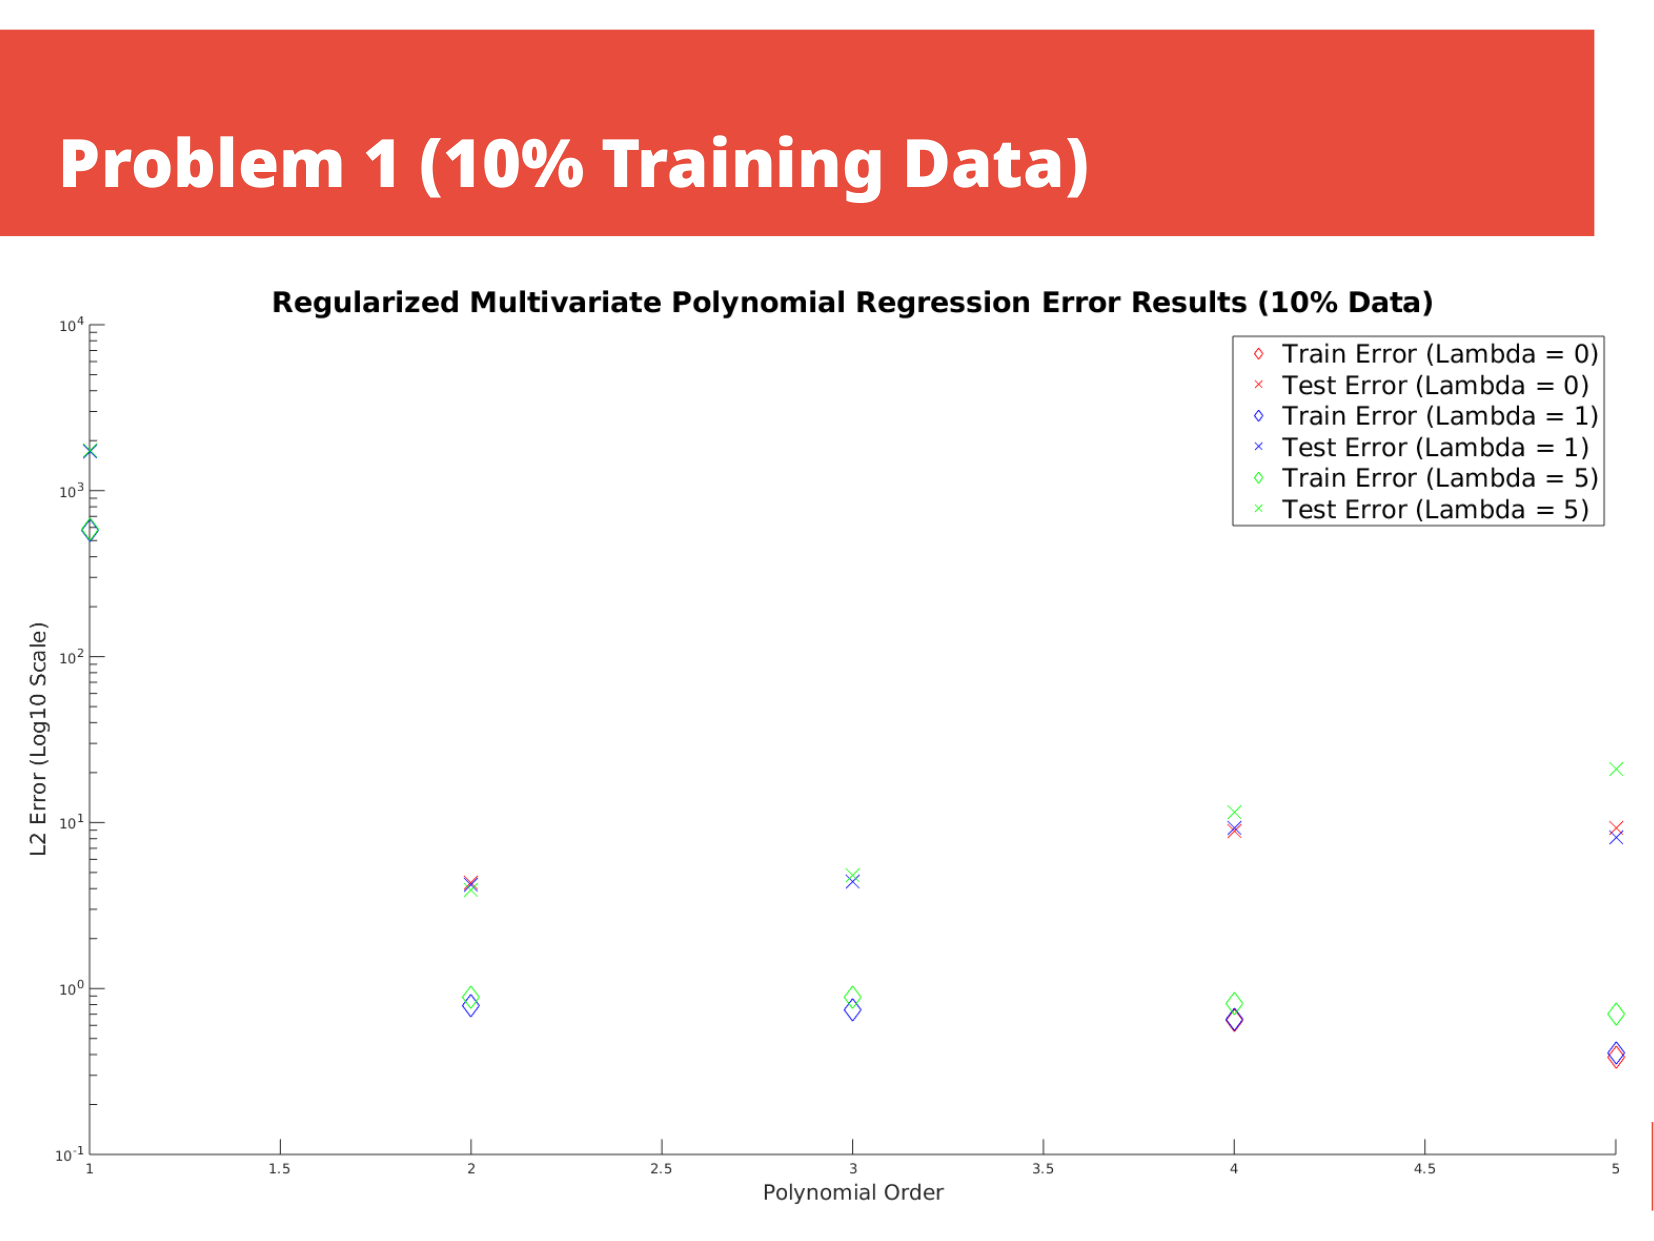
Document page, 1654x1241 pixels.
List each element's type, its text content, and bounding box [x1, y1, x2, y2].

title Problem 1 (10% Training Data) [59, 59, 1595, 207]
picture [0, 255, 1652, 1231]
